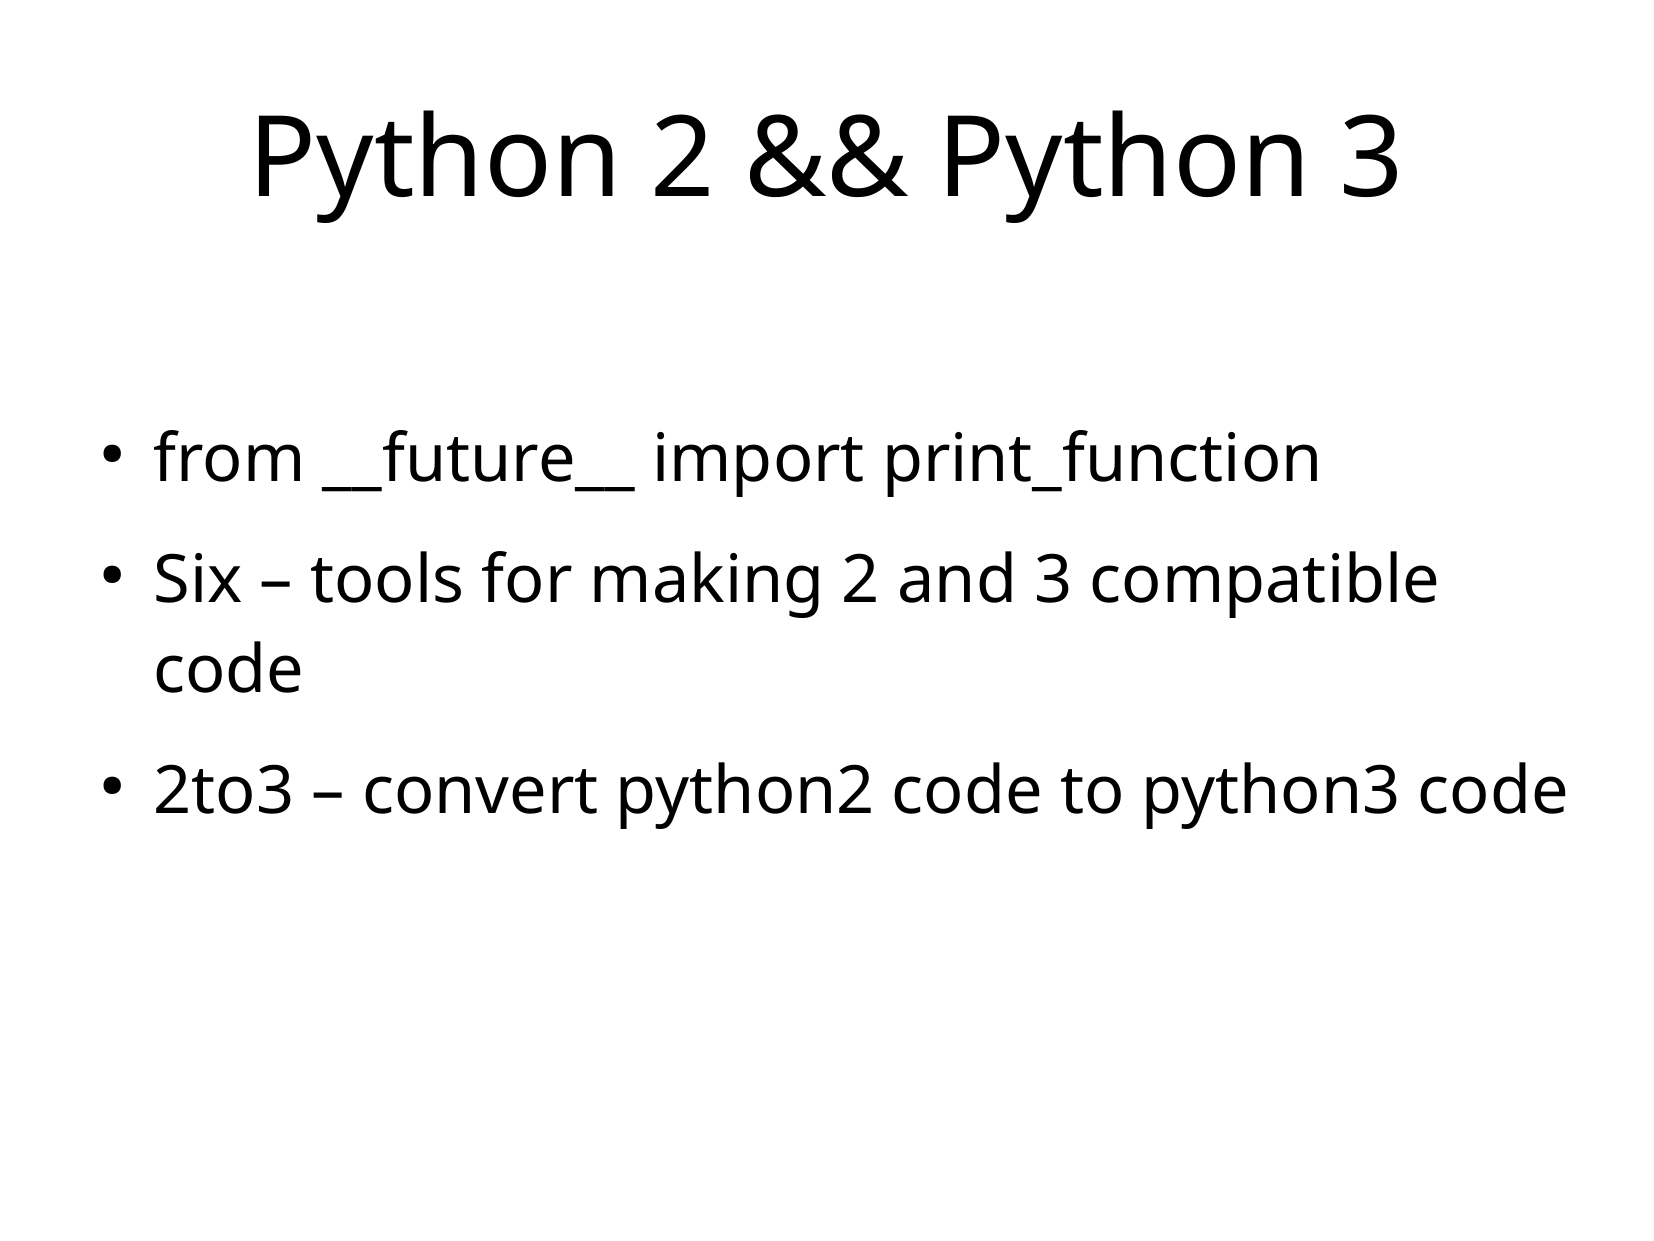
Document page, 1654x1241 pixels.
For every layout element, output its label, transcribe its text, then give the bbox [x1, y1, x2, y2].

title Python 2 && Python 3 [82, 49, 1571, 257]
list from __future__ import print_function Six – tools for making 2 and 3 compatible code 2to3 – convert python2 code to python3 code [82, 290, 1571, 1010]
